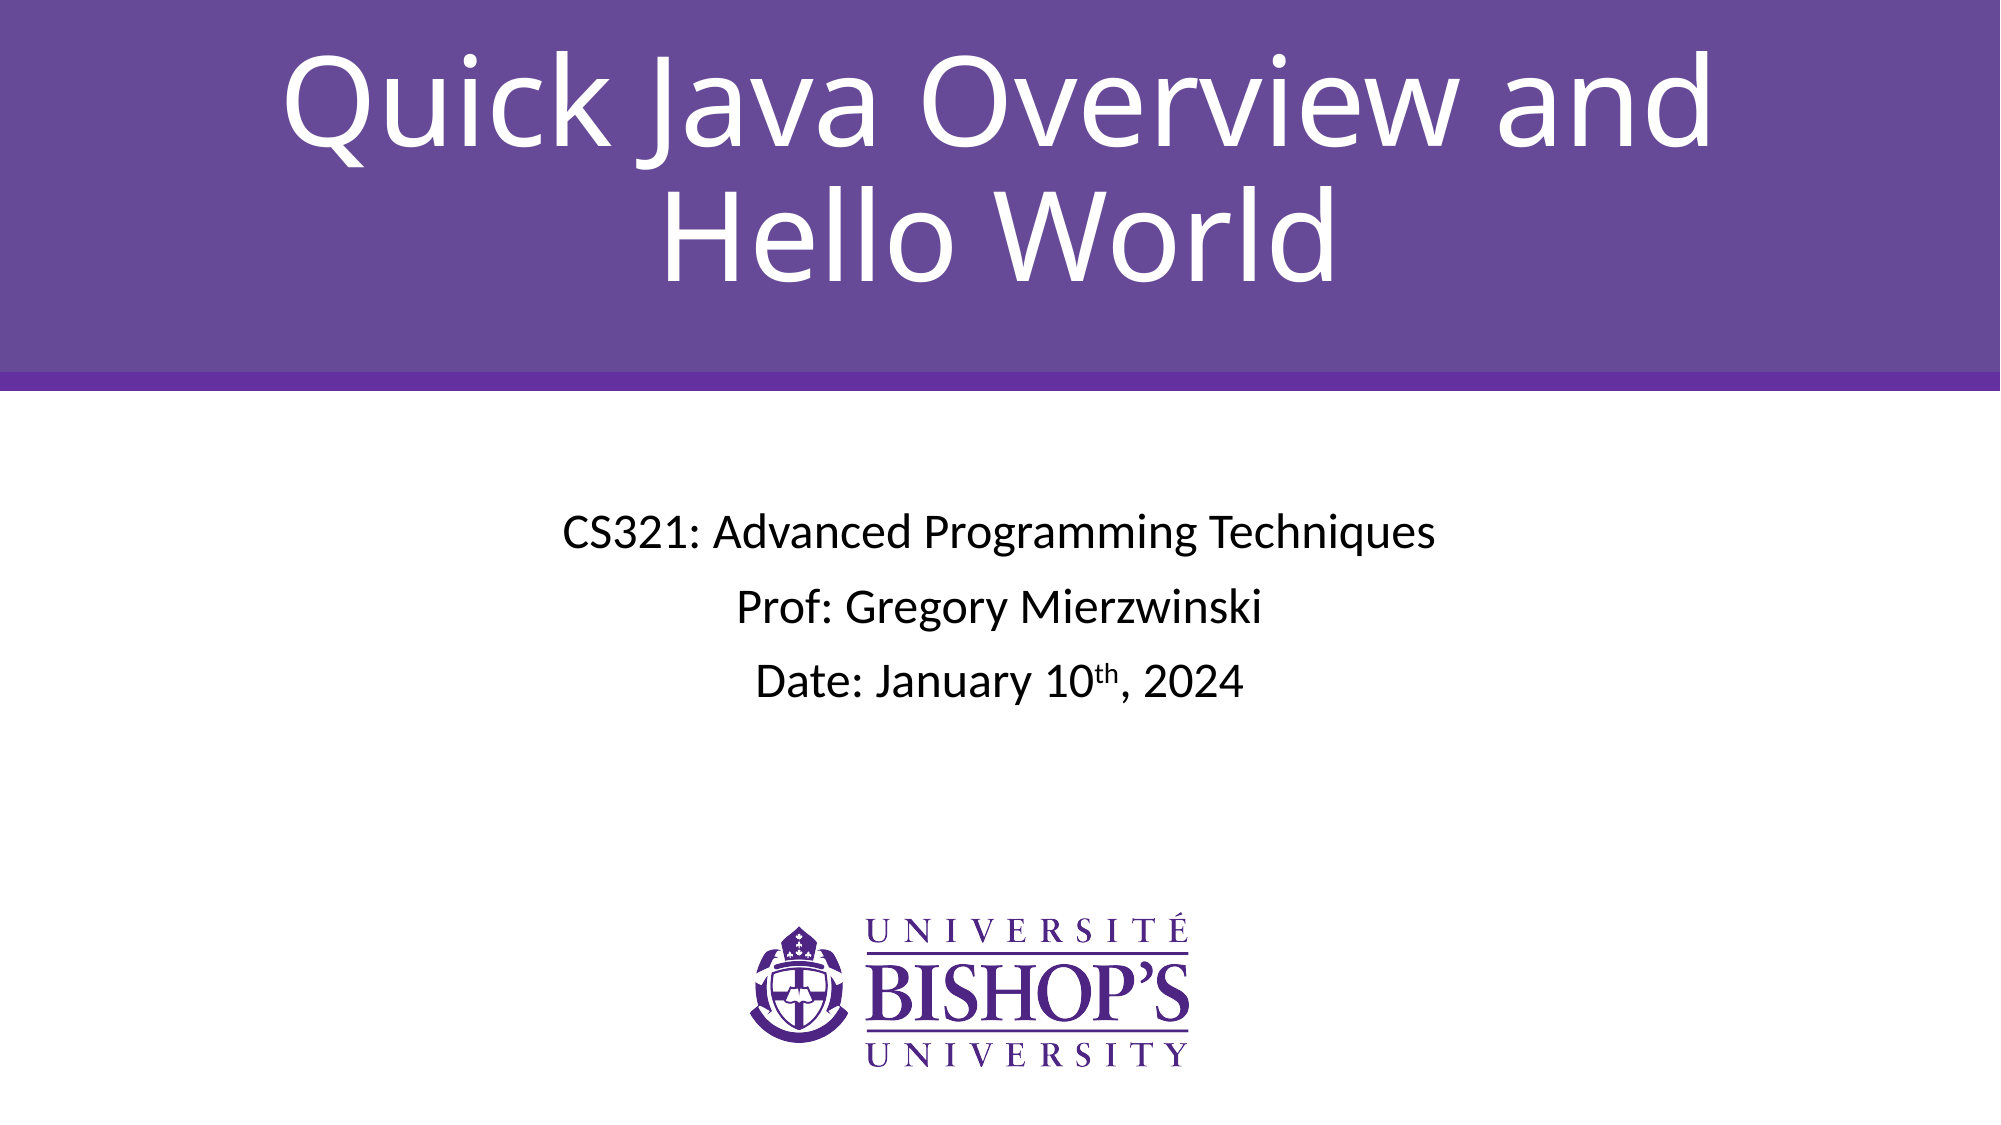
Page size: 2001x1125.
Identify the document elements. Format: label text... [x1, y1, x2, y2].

subtitle CS321: Advanced Programming Techniques Prof: Gregory Mierzwinski Date: January 10th, 2024 [214, 192, 1786, 1121]
picture [750, 912, 1189, 1067]
text_box [0, 0, 2000, 382]
title Quick Java Overview and Hello World [249, 1, 1750, 192]
